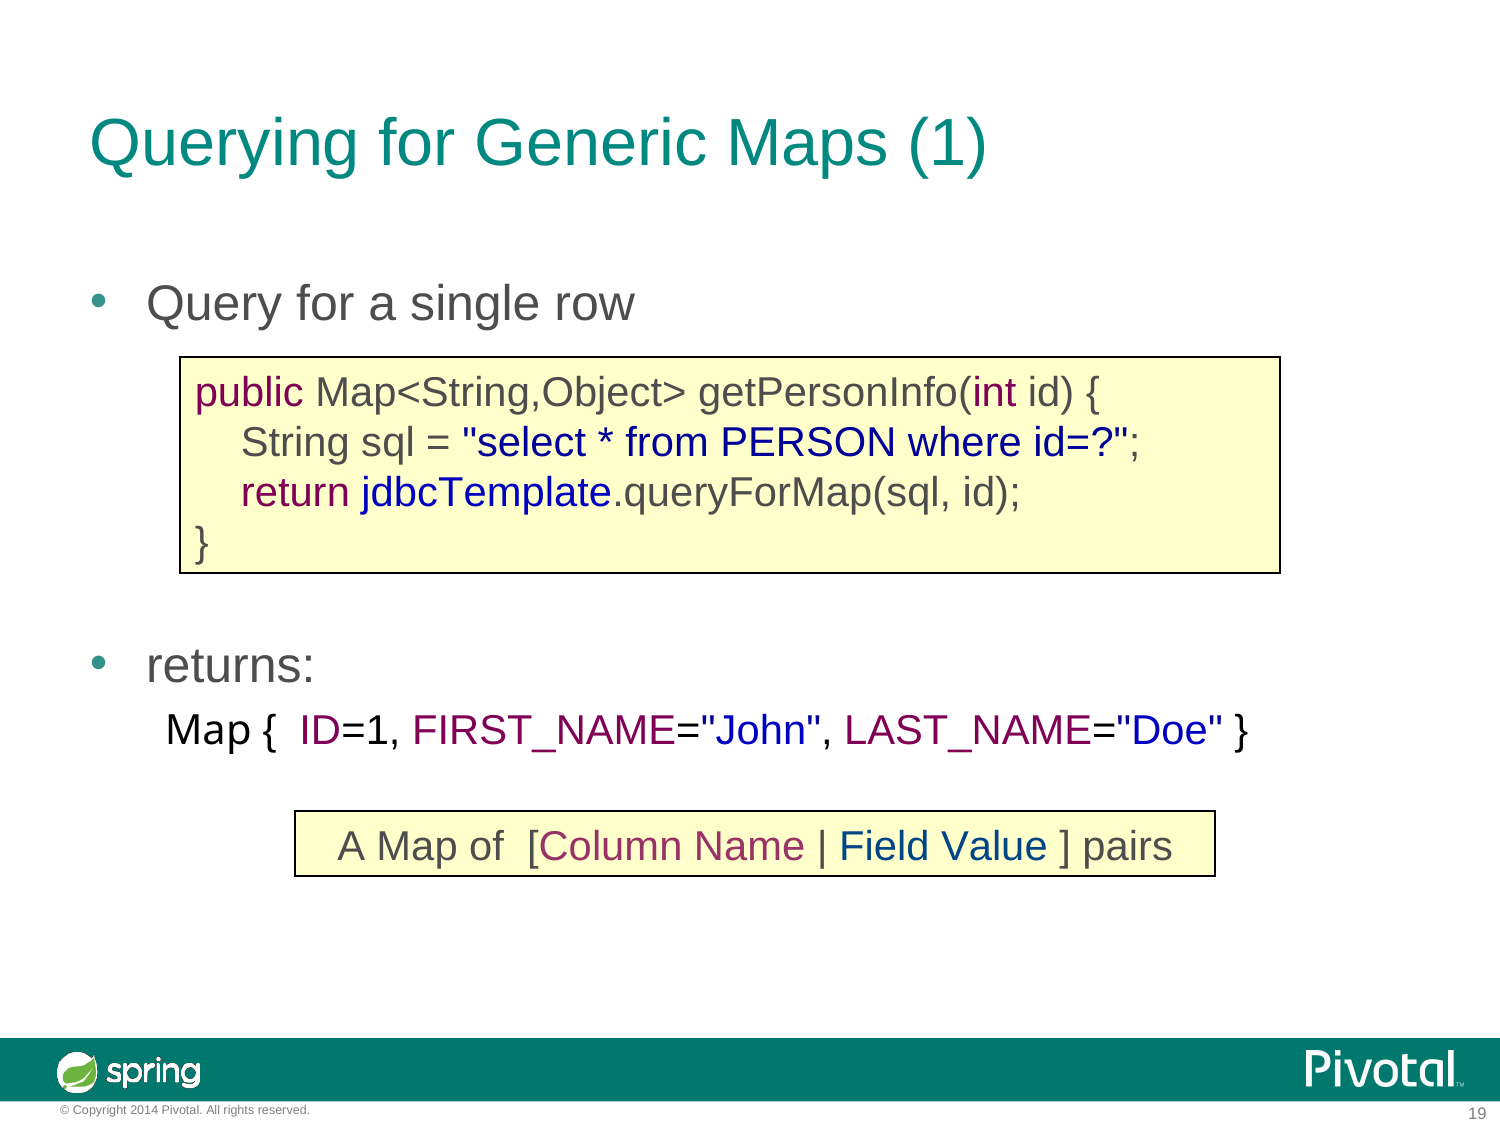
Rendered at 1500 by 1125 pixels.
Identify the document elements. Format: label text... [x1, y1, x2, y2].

picture [1306, 1050, 1464, 1087]
text_box A Map of [Column Name | Field Value ] pairs [295, 810, 1216, 877]
text_box public Map<String,Object> getPersonInfo(int id) { String sql = "select * from PERSON where id=?"; return jdbcTemplate.queryForMap(sql, id); } [180, 357, 1281, 573]
list Query for a single row returns: Map { ID=1, FIRST_NAME="John", LAST_NAME="Doe" } [75, 262, 1426, 1005]
picture [32, 1041, 210, 1103]
title Querying for Generic Maps (1) [75, 45, 1426, 233]
